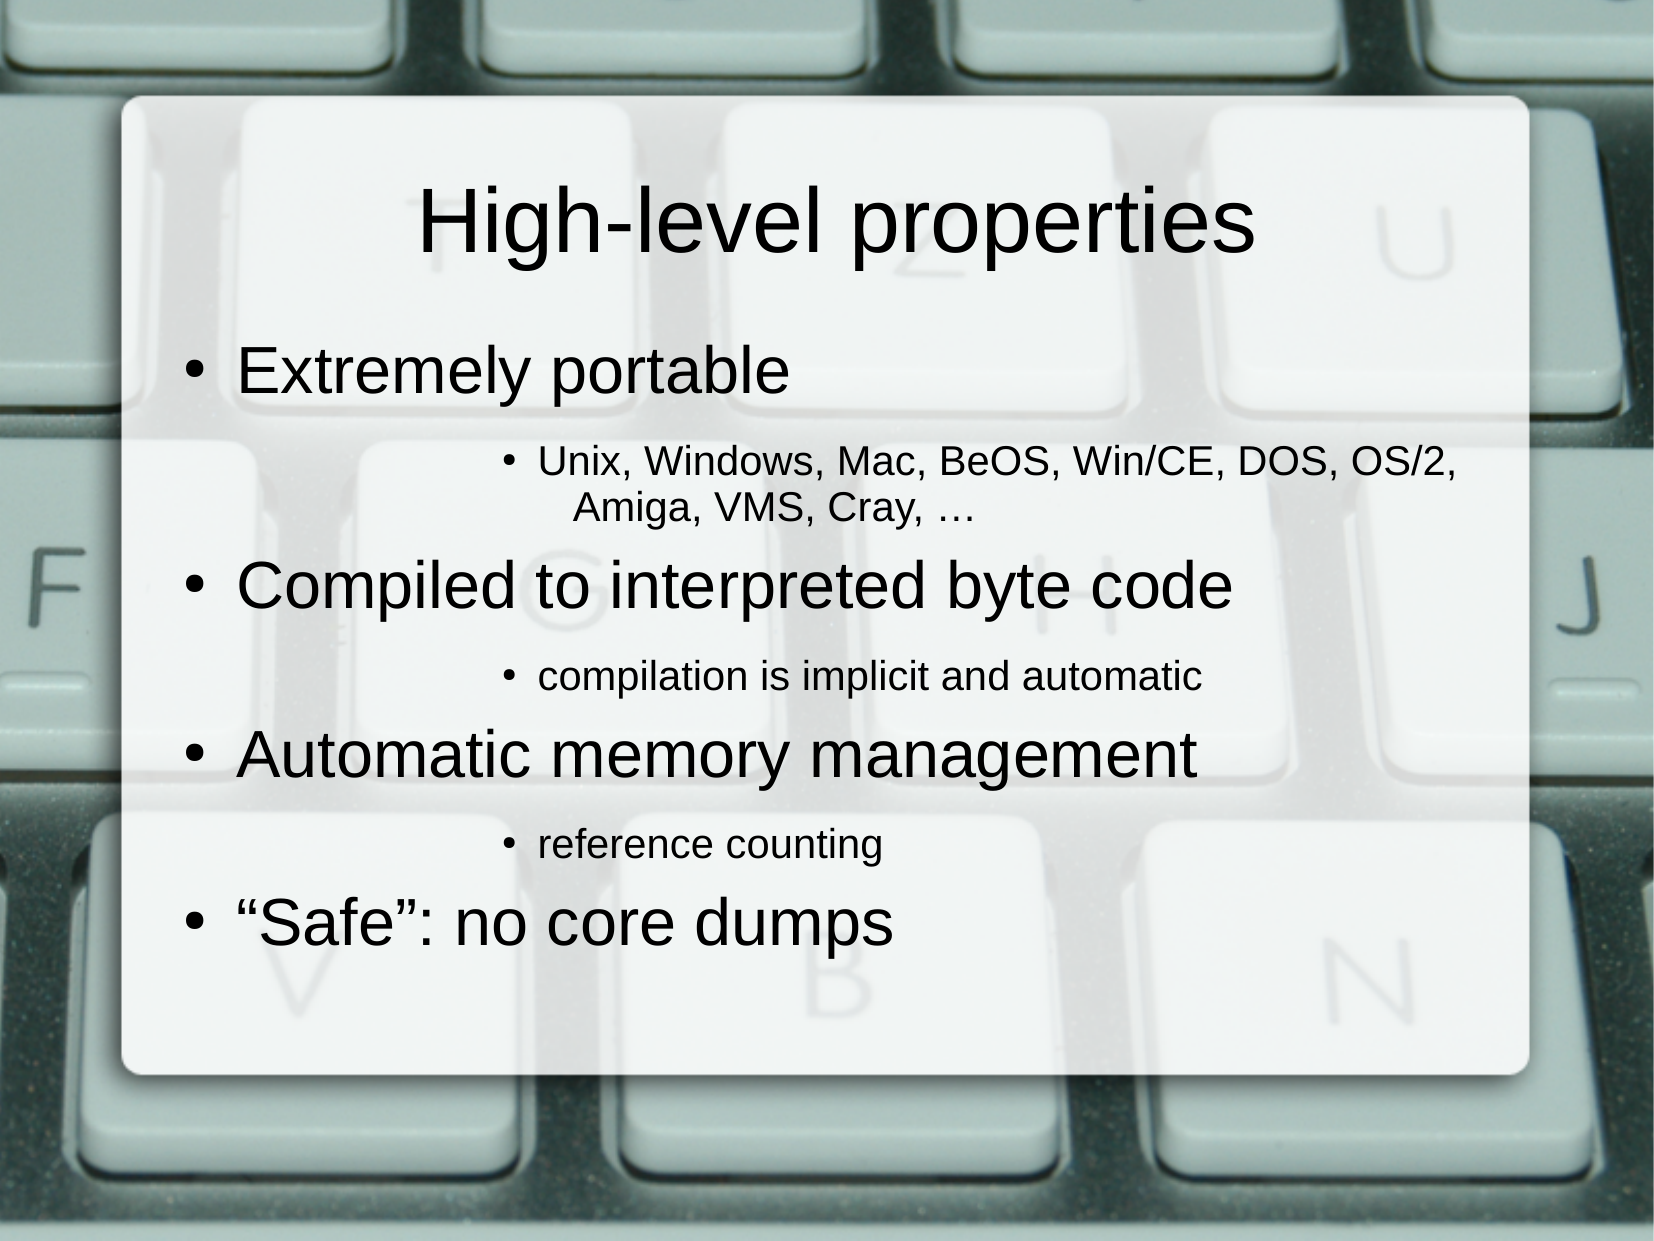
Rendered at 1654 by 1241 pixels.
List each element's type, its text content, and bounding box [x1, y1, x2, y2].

list Extremely portable Unix, Windows, Mac, BeOS, Win/CE, DOS, OS/2, Amiga, VMS, Cray, … Compiled to interpreted byte code compilation is implicit and automatic Automatic memory management reference counting “Safe”: no core dumps [147, 333, 1506, 1083]
picture [0, 0, 1654, 1241]
title High-level properties [135, 117, 1506, 325]
